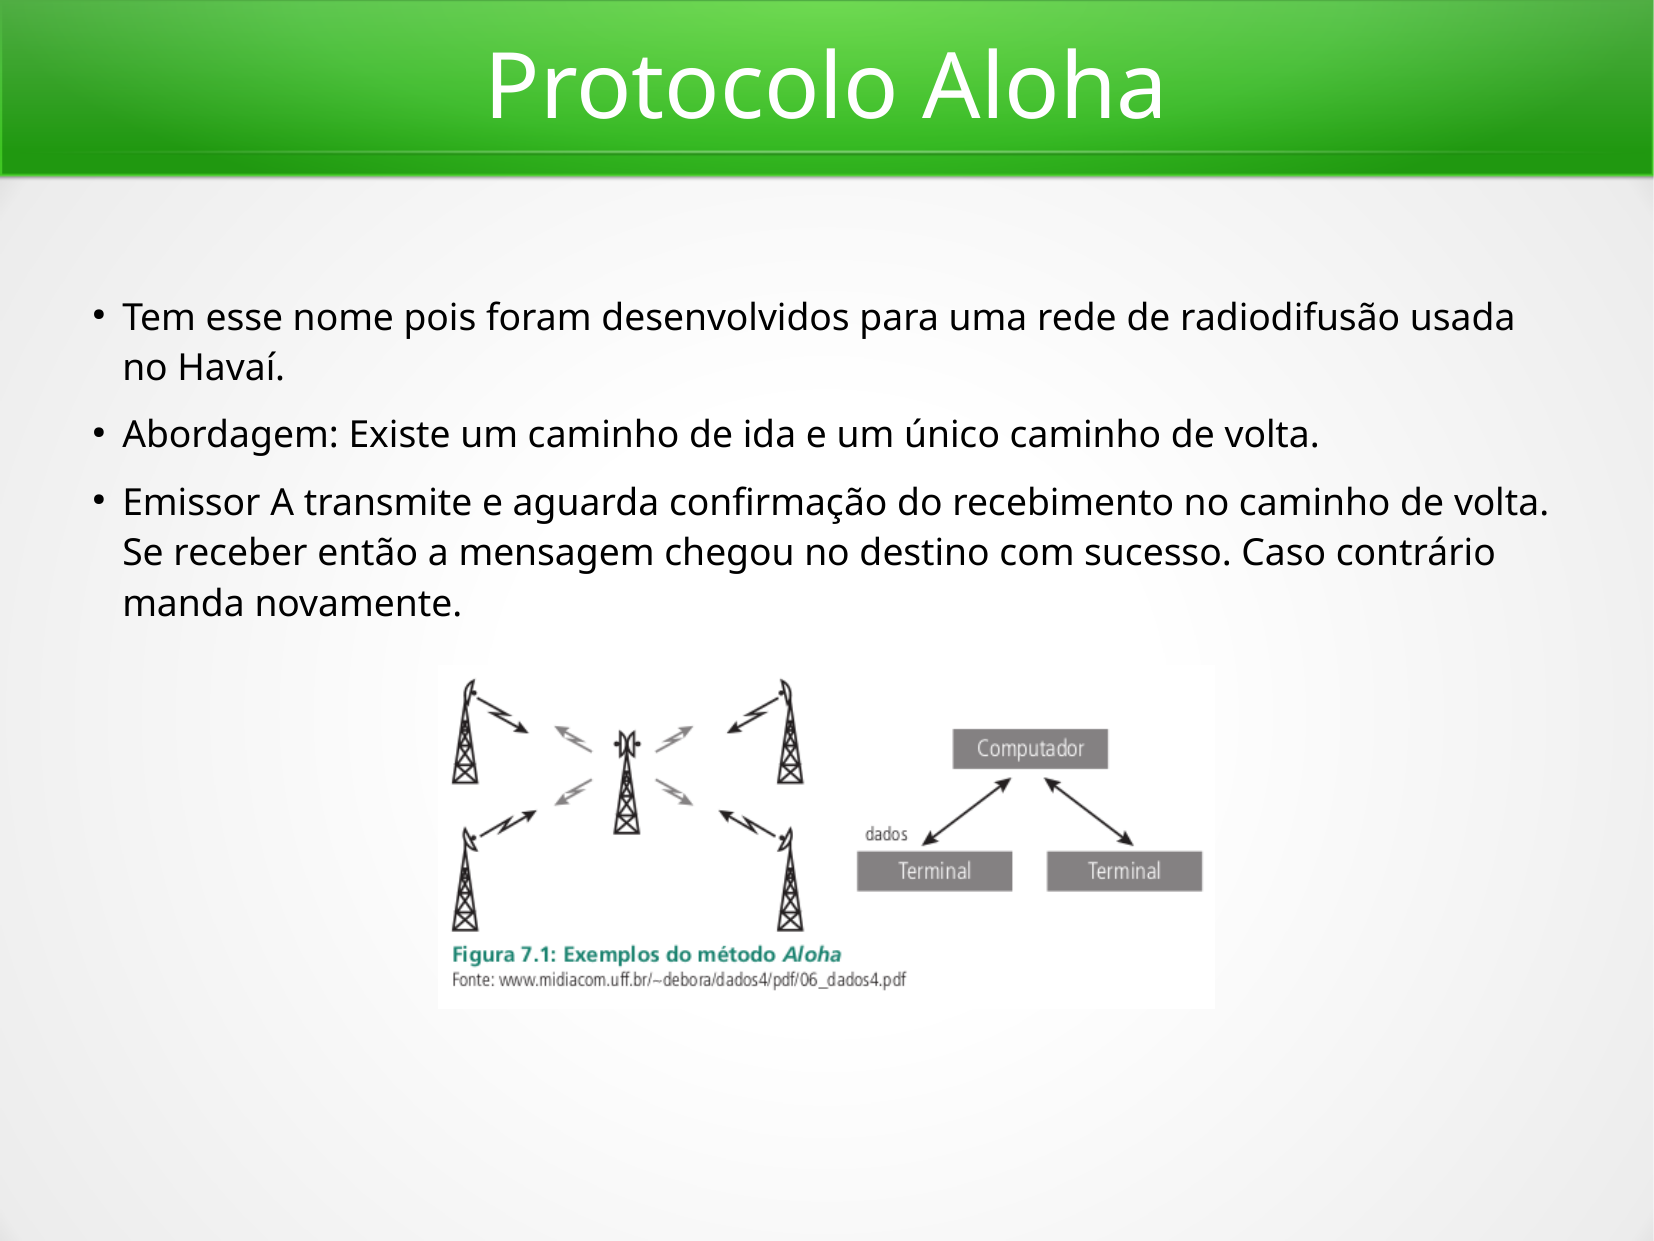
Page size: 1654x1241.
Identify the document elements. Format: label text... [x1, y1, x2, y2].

title Protocolo Aloha [82, 11, 1571, 154]
picture [0, 0, 1654, 1241]
list Tem esse nome pois foram desenvolvidos para uma rede de radiodifusão usada no Havaí. Abordagem: Existe um caminho de ida e um único caminho de volta. Emissor A transmite e aguarda confirmação do recebimento no caminho de volta. Se receber então a mensagem chegou no destino com sucesso. Caso contrário manda novamente. [82, 290, 1571, 634]
